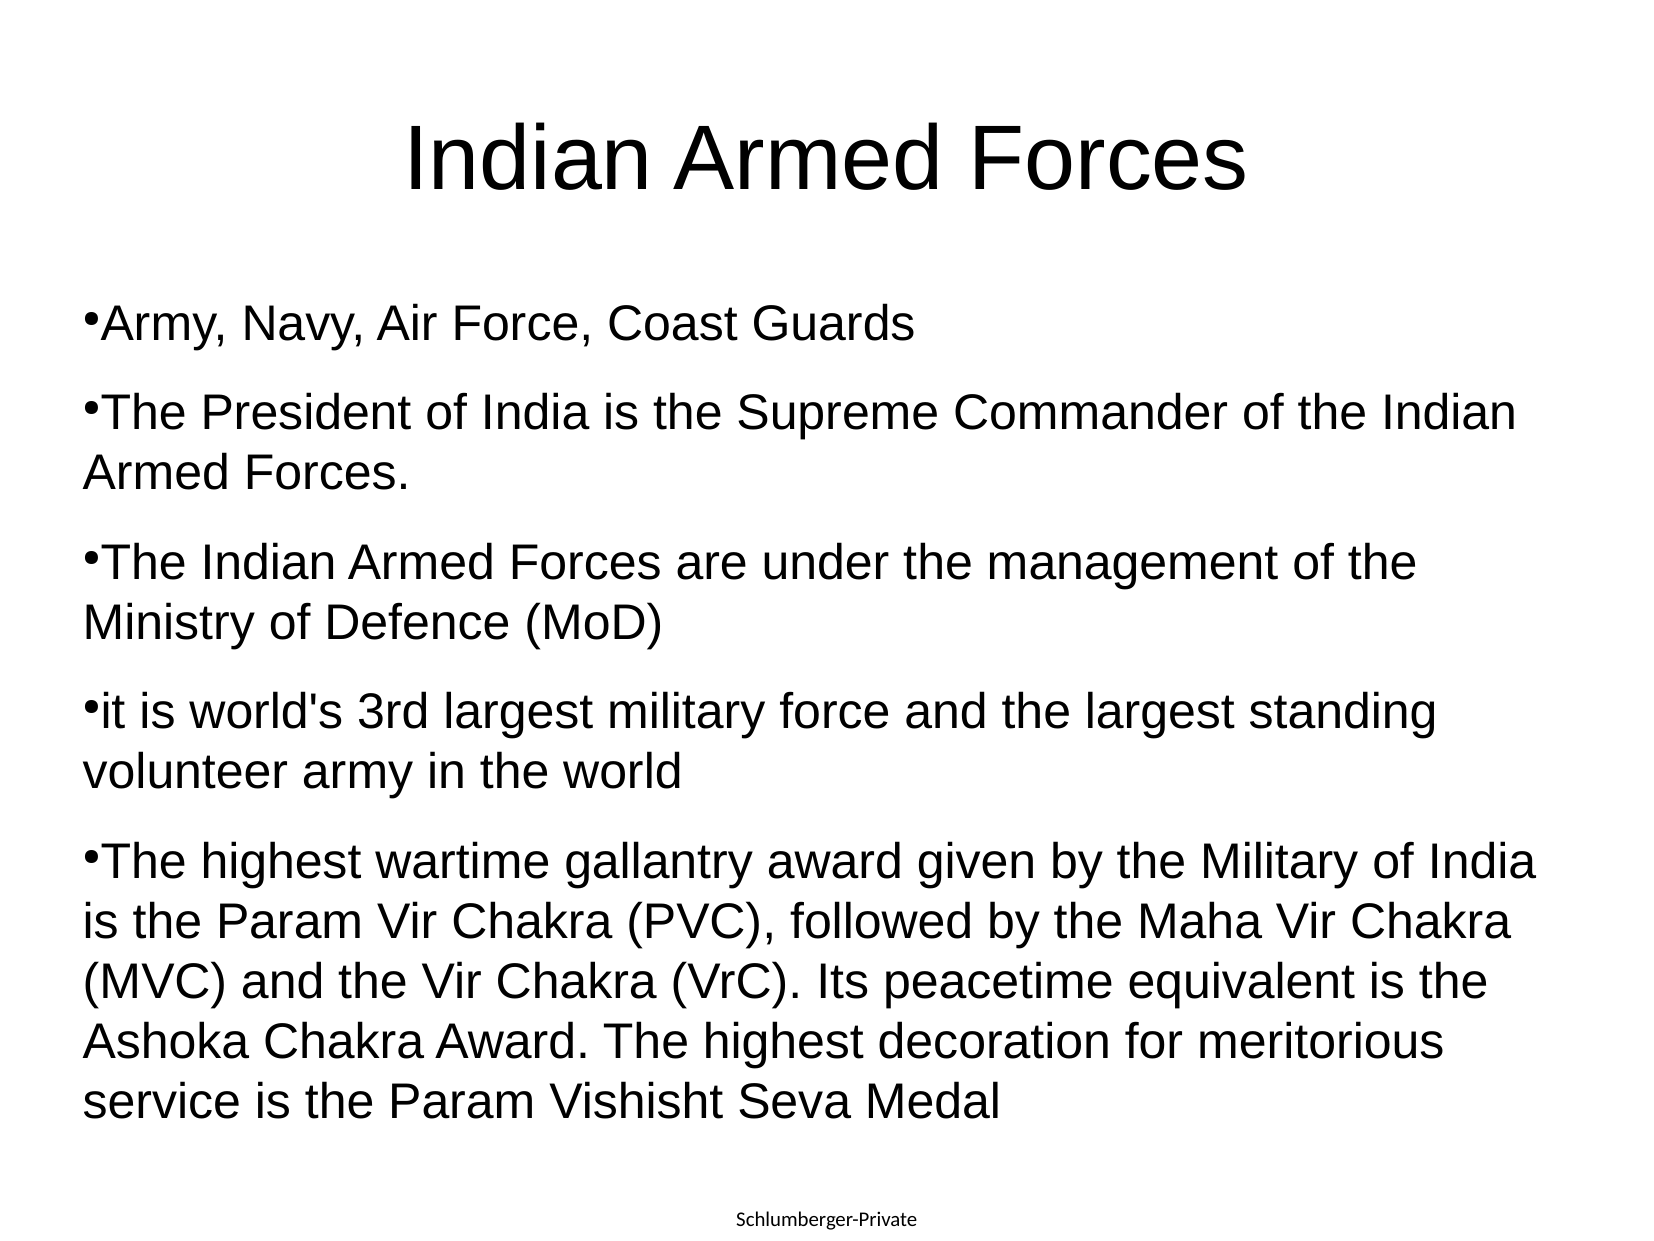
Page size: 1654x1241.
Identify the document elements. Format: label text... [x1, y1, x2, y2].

title Indian Armed Forces [82, 49, 1571, 257]
list Army, Navy, Air Force, Coast Guards The President of India is the Supreme Commander of the Indian Armed Forces. The Indian Armed Forces are under the management of the Ministry of Defence (MoD) it is world's 3rd largest military force and the largest standing volunteer army in the world The highest wartime gallantry award given by the Military of India is the Param Vir Chakra (PVC), followed by the Maha Vir Chakra (MVC) and the Vir Chakra (VrC). Its peacetime equivalent is the Ashoka Chakra Award. The highest decoration for meritorious service is the Param Vishisht Seva Medal [82, 290, 1571, 1241]
